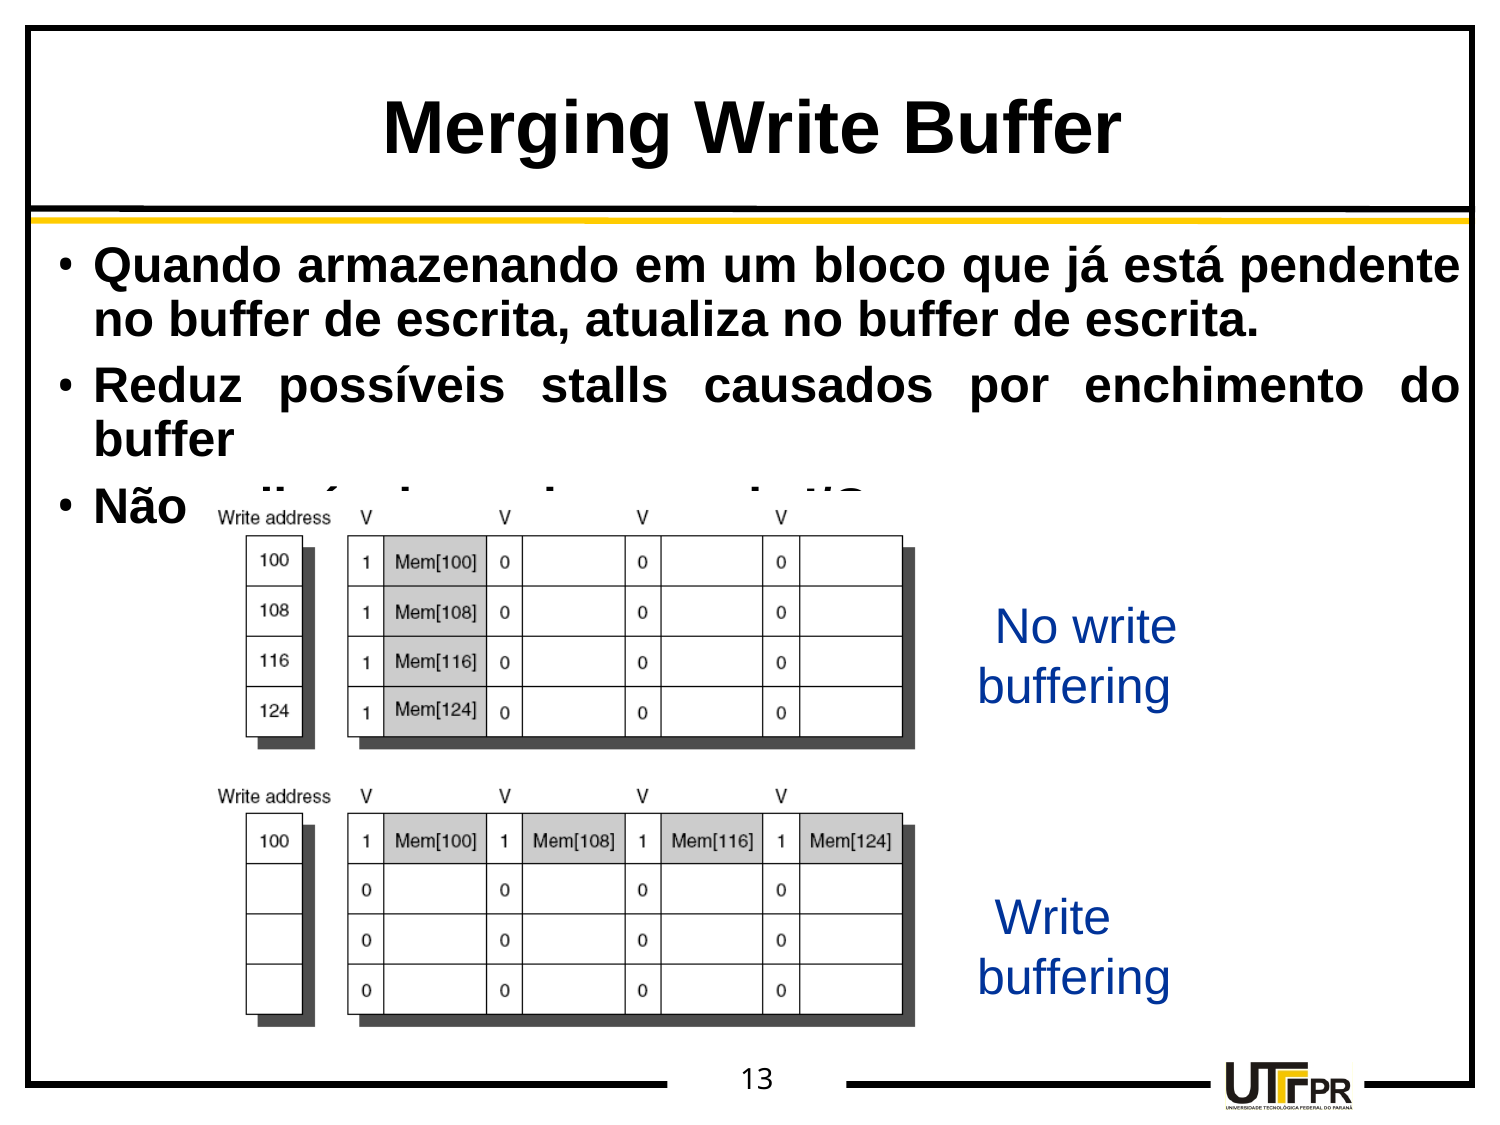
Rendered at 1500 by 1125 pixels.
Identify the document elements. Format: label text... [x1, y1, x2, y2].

picture [192, 491, 951, 1033]
text_box No write buffering [962, 586, 1329, 722]
list Quando armazenando em um bloco que já está pendente no buffer de escrita, atualiza no buffer de escrita. Reduz possíveis stalls causados por enchimento do buffer Não aplicável a endereços de I/O. [41, 231, 1477, 1071]
picture [1225, 1071, 1353, 1110]
text_box Write buffering [962, 876, 1329, 1013]
title Merging Write Buffer [29, 85, 1477, 180]
